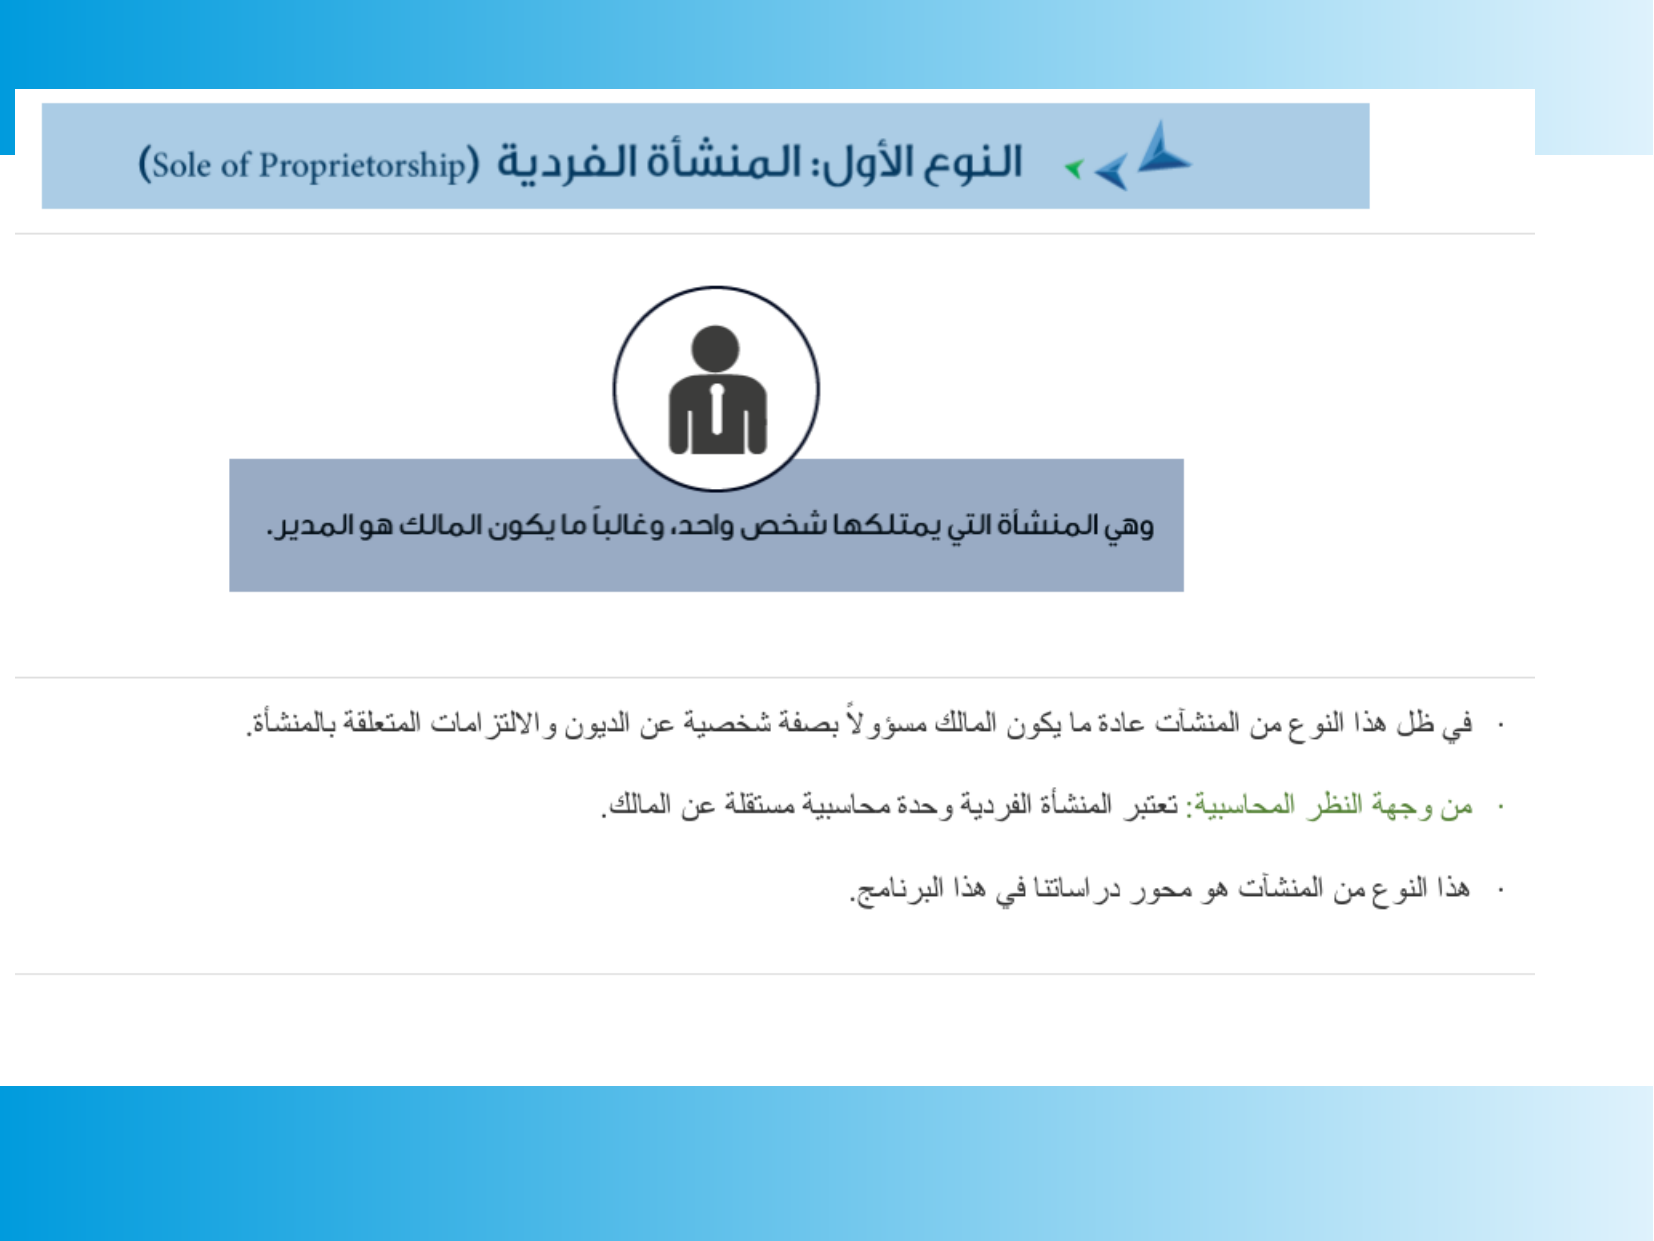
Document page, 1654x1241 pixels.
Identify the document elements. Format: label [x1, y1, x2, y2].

picture [15, 0, 1535, 997]
